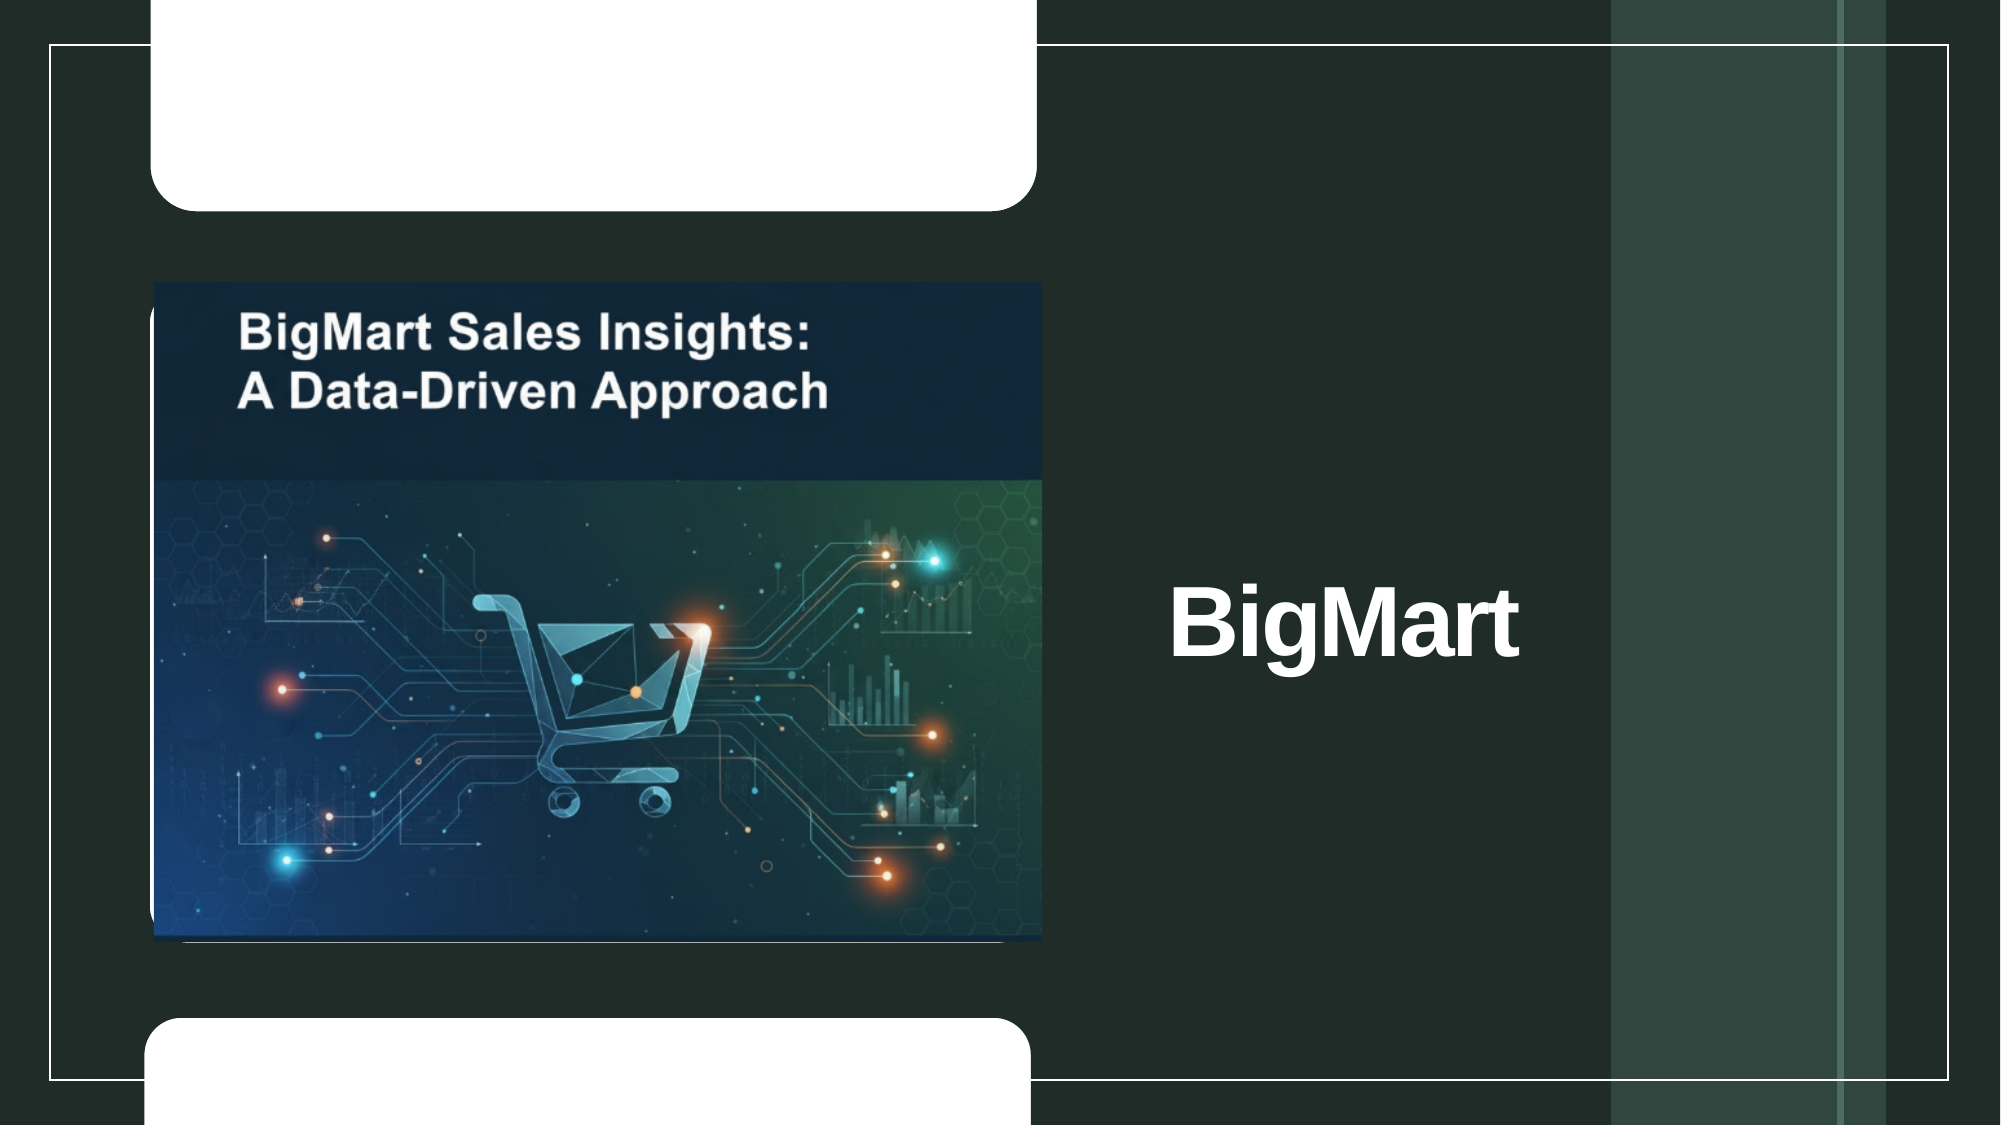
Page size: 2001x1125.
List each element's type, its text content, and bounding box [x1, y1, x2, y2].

picture [153, 282, 1043, 942]
title BigMart [1152, 76, 1845, 685]
